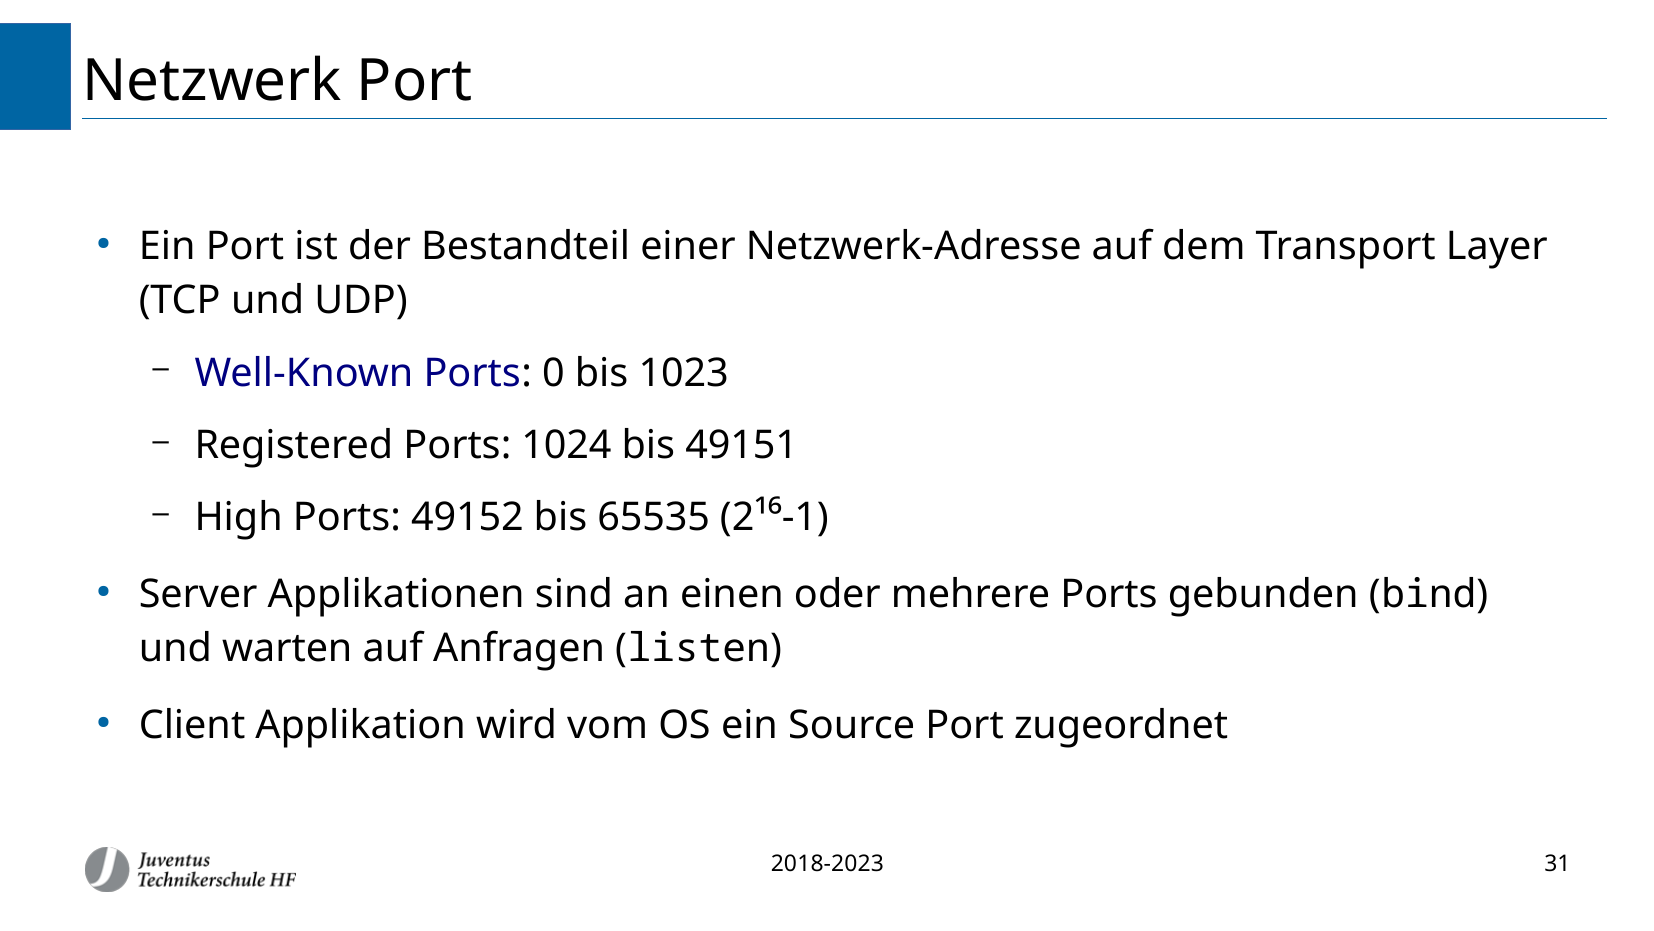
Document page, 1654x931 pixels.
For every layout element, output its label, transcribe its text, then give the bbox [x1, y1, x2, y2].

list Ein Port ist der Bestandteil einer Netzwerk-Adresse auf dem Transport Layer (TCP und UDP) Well-Known Ports: 0 bis 1023 Registered Ports: 1024 bis 49151 High Ports: 49152 bis 65535 (2¹⁶-1) Server Applikationen sind an einen oder mehrere Ports gebunden (bind) und warten auf Anfragen (listen) Client Applikation wird vom OS ein Source Port zugeordnet [82, 217, 1571, 758]
picture [85, 847, 296, 892]
title Netzwerk Port [82, 37, 1571, 119]
